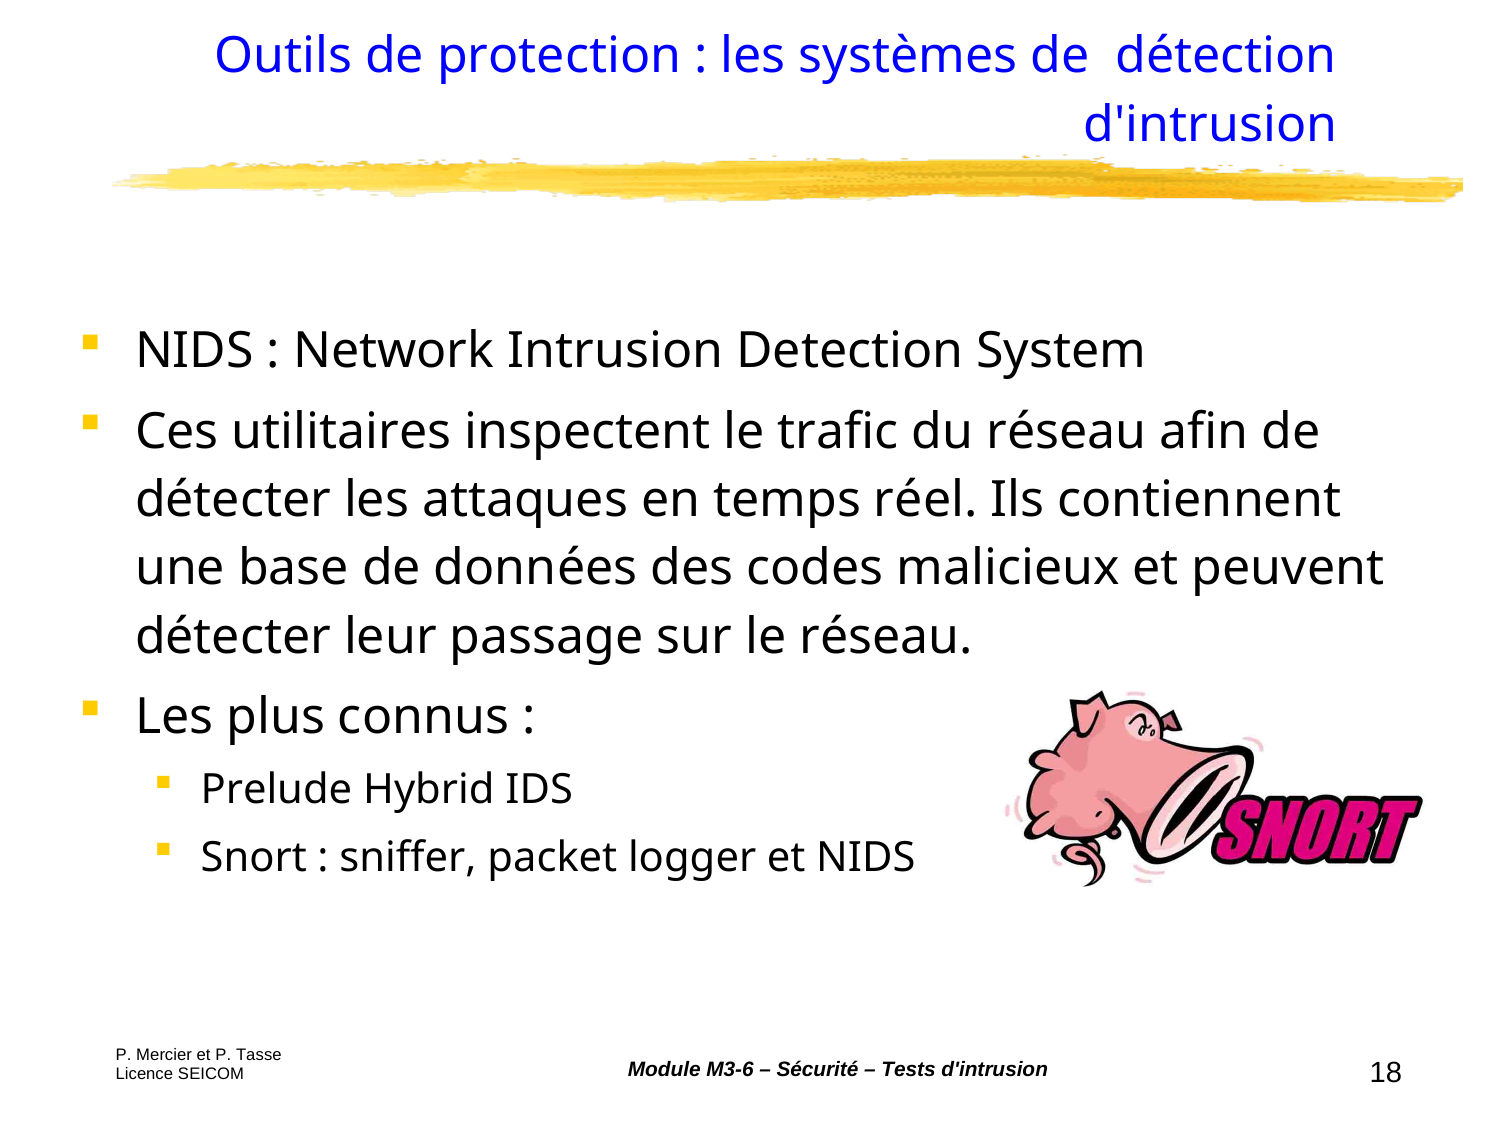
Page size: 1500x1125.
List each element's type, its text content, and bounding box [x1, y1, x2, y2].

picture [989, 682, 1440, 894]
title Outils de protection : les systèmes de détection d'intrusion [62, 28, 1338, 146]
picture [112, 149, 1463, 213]
list NIDS : Network Intrusion Detection System Ces utilitaires inspectent le trafic du réseau afin de détecter les attaques en temps réel. Ils contiennent une base de données des codes malicieux et peuvent détecter leur passage sur le réseau. Les plus connus : Prelude Hybrid IDS Snort : sniffer, packet logger et NIDS [78, 313, 1421, 868]
